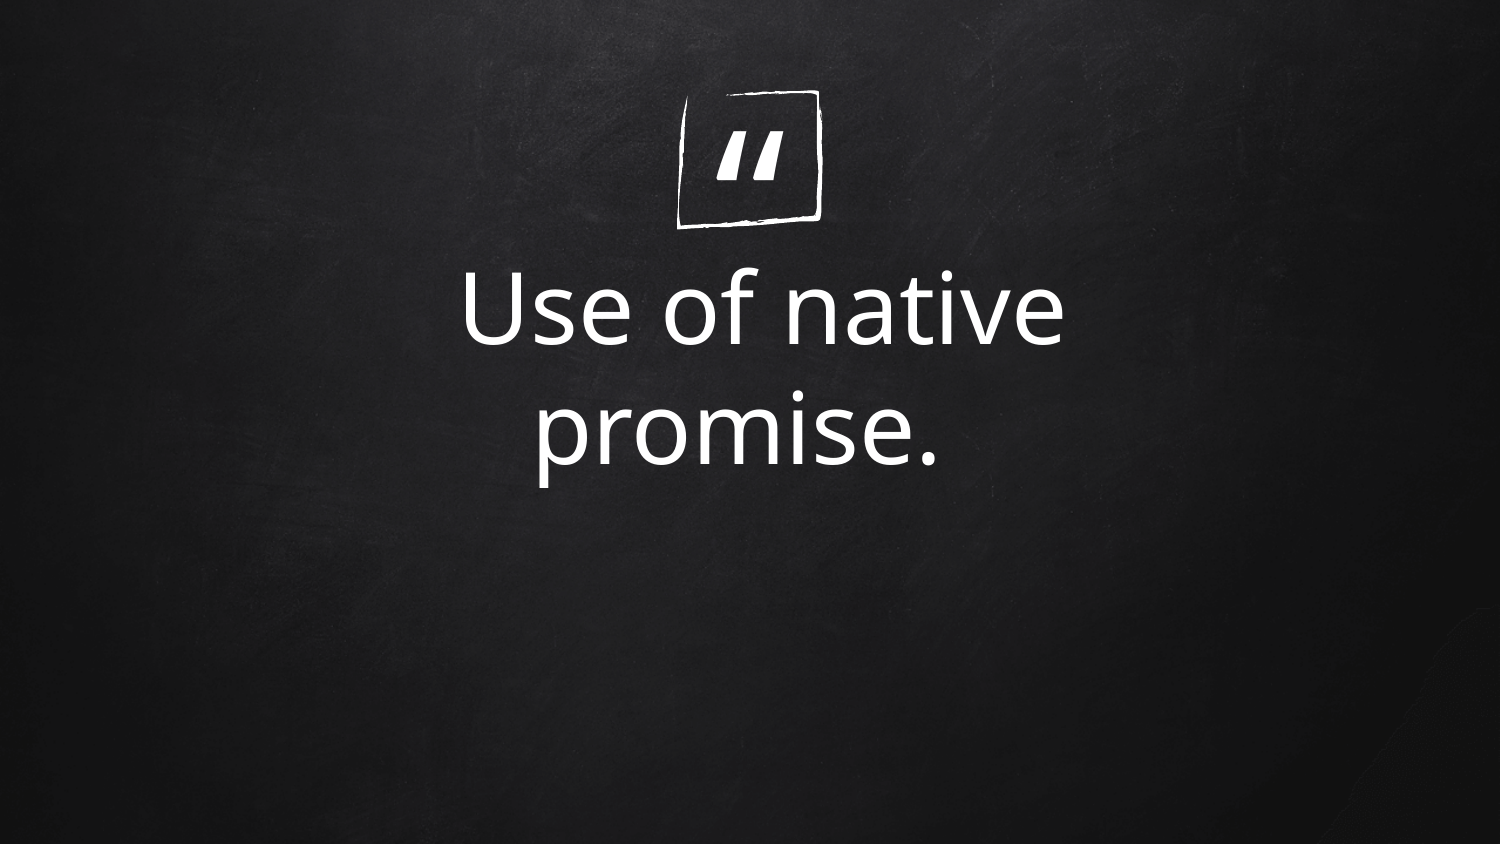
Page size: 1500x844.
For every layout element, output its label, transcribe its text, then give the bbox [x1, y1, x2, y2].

picture [0, 0, 1500, 844]
text_box Use of native promise. [278, 229, 1221, 364]
